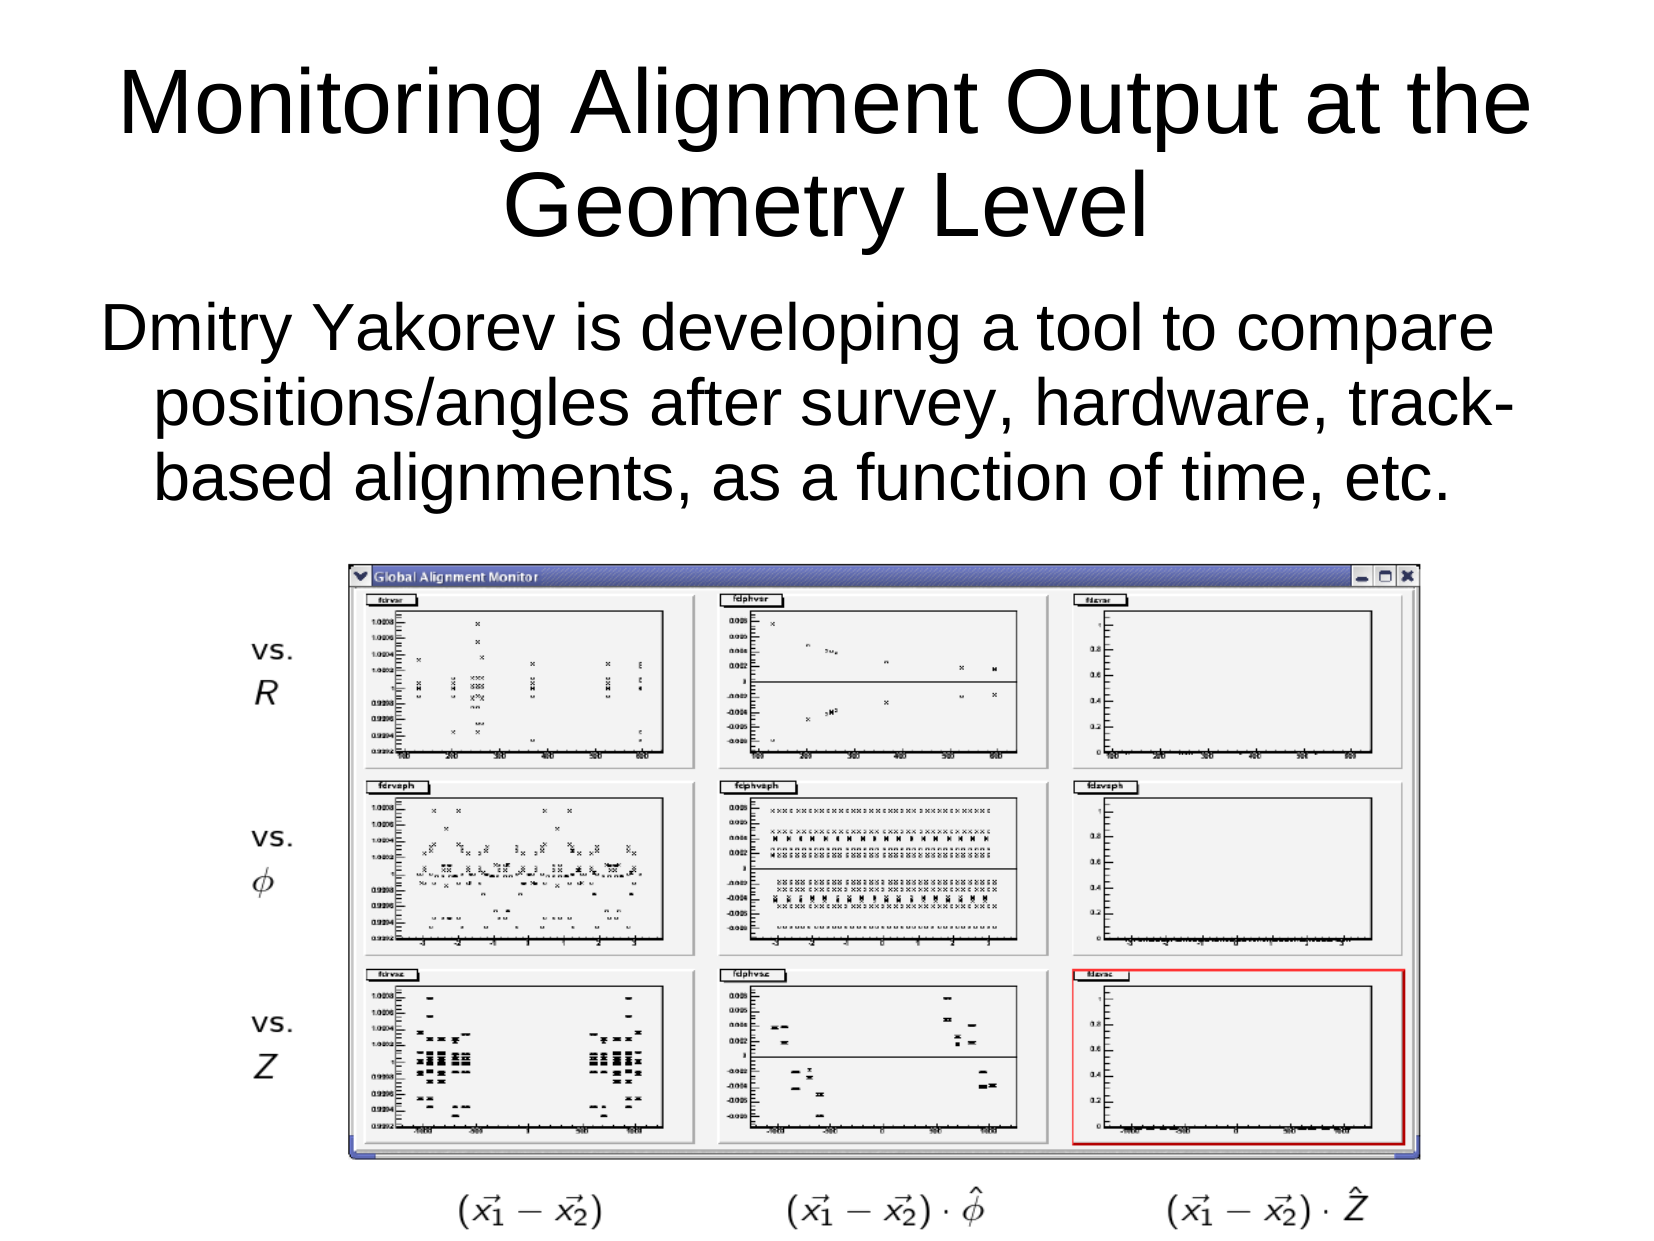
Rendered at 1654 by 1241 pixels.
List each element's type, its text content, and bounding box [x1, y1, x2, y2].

list Dmitry Yakorev is developing a tool to compare positions/angles after survey, hardware, track-based alignments, as a function of time, etc. [82, 290, 1571, 540]
picture [225, 559, 1426, 1241]
title Monitoring Alignment Output at the Geometry Level [82, 39, 1571, 267]
